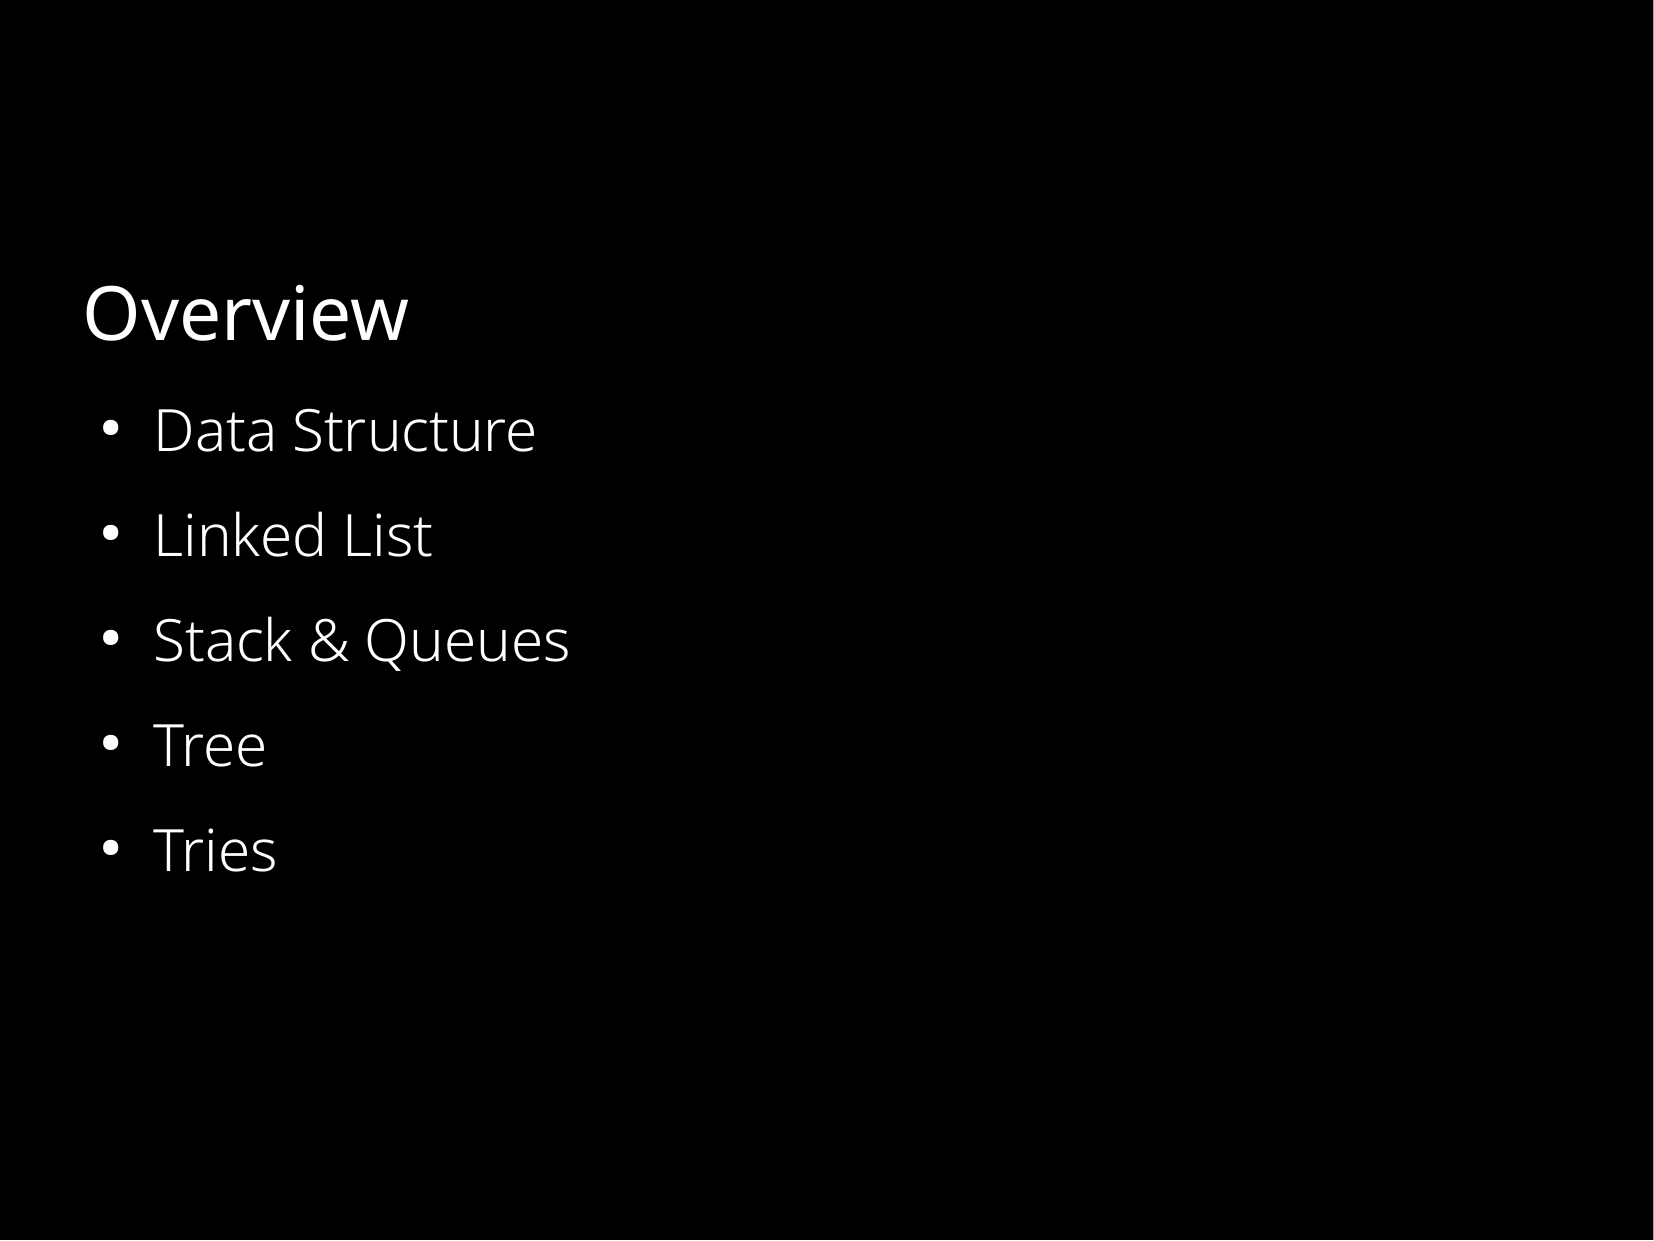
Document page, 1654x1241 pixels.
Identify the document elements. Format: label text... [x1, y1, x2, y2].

title Overview [82, 247, 1571, 375]
list Data Structure Linked List Stack & Queues Tree Tries [82, 389, 1571, 1010]
